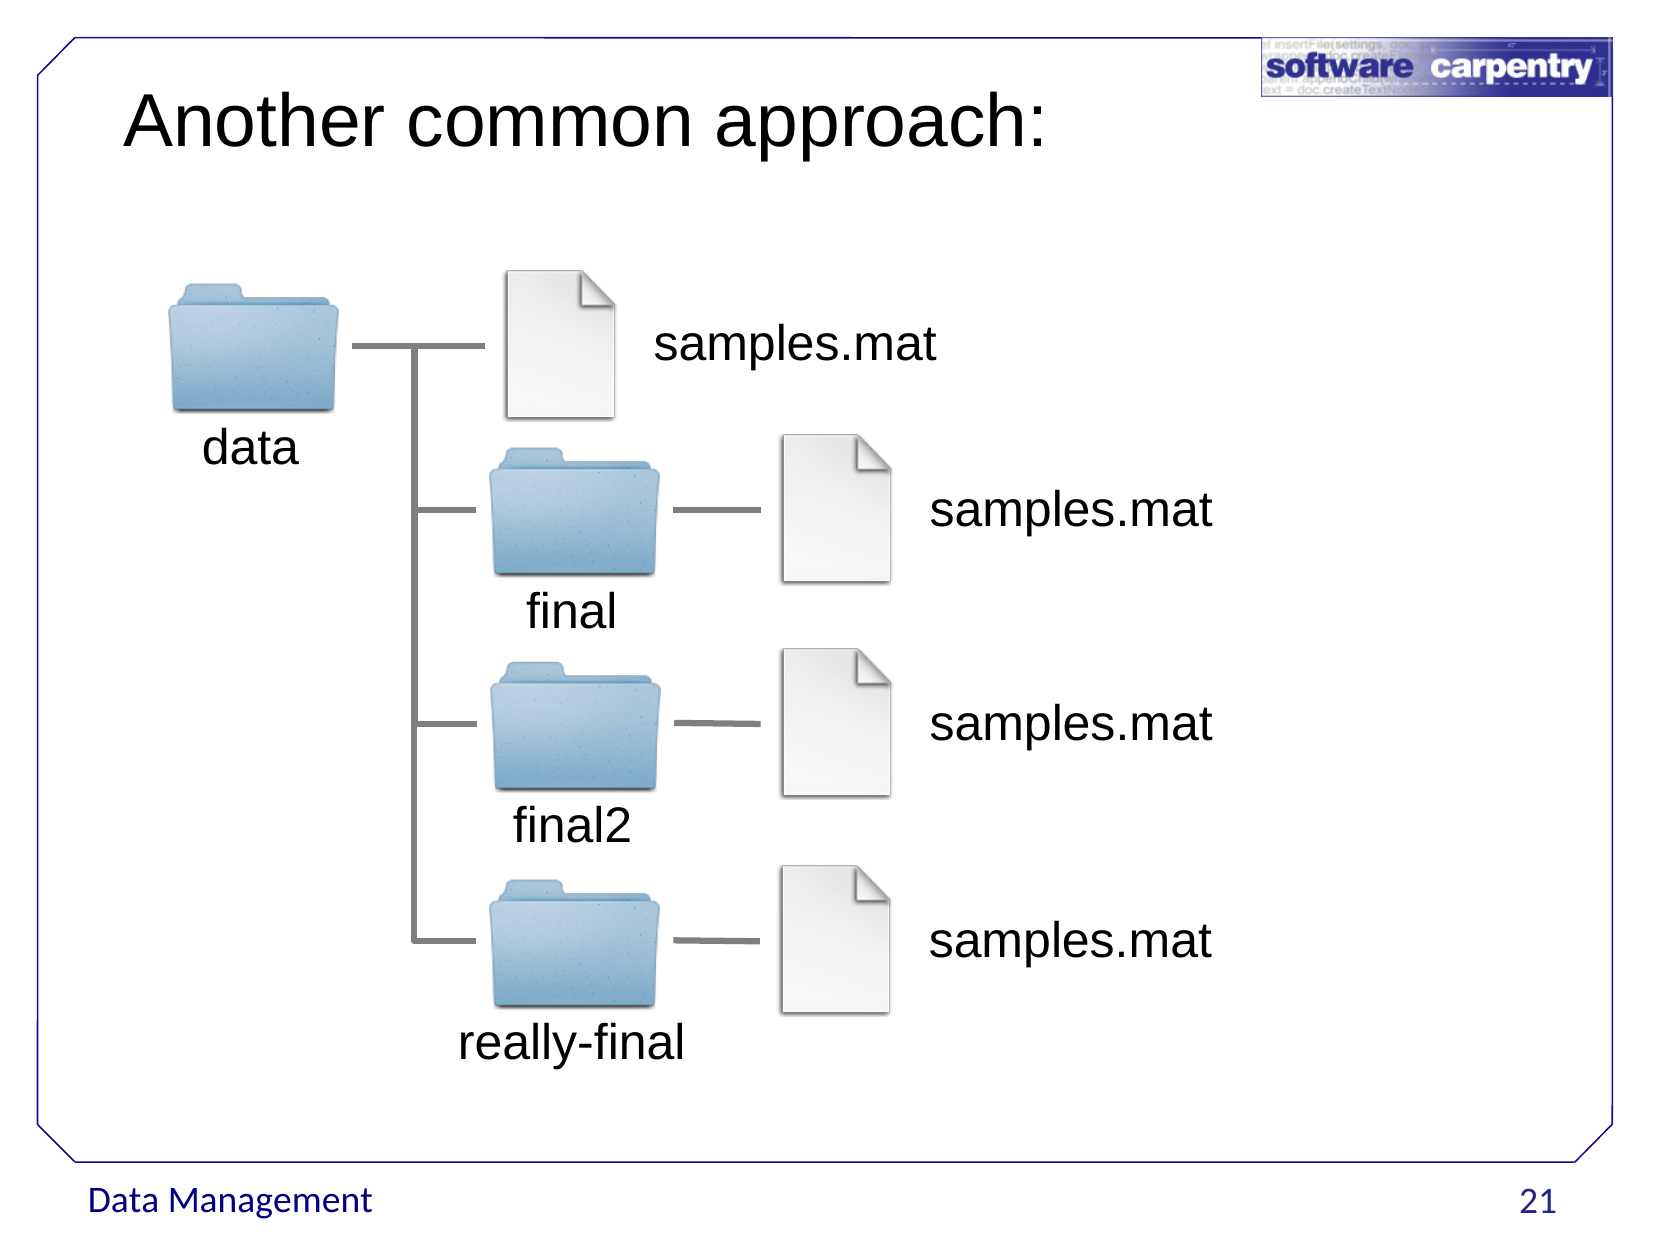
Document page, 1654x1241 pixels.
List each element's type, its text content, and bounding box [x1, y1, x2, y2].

picture [1261, 37, 1613, 97]
text_box final2 [459, 790, 686, 862]
picture [476, 856, 674, 1007]
text_box samples.mat [914, 687, 1425, 760]
picture [477, 638, 675, 790]
picture [484, 270, 636, 422]
picture [760, 434, 912, 586]
picture [154, 260, 353, 412]
text_box Another common approach: [108, 71, 1555, 172]
picture [760, 648, 912, 800]
picture [476, 424, 674, 576]
text_box data [137, 412, 364, 484]
text_box samples.mat [914, 473, 1387, 546]
picture [759, 865, 911, 1017]
text_box samples.mat [638, 308, 1045, 380]
text_box <number> [1185, 1168, 1572, 1235]
text_box really-final [382, 1007, 761, 1079]
text_box samples.mat [913, 905, 1424, 977]
text_box final [458, 576, 686, 648]
